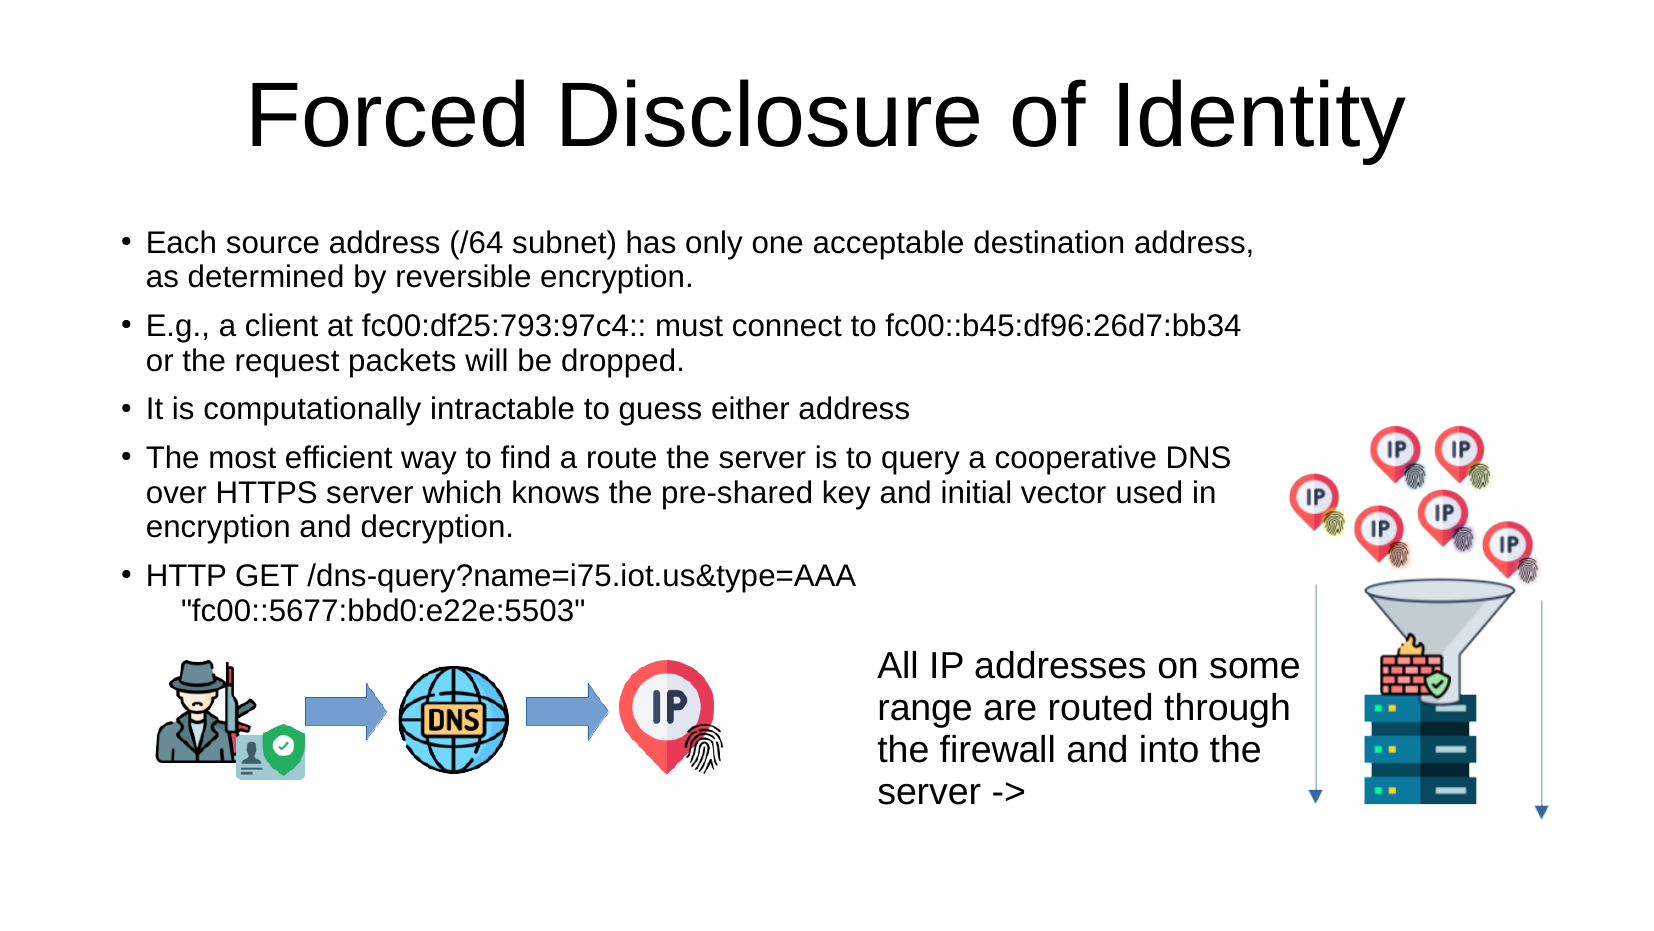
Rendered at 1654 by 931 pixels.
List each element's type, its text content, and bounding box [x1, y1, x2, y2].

picture [106, 637, 826, 818]
list Each source address (/64 subnet) has only one acceptable destination address, as determined by reversible encryption. E.g., a client at fc00:df25:793:97c4:: must connect to fc00::b45:df96:26d7:bb34 or the request packets will be dropped. It is computationally intractable to guess either address The most efficient way to find a route the server is to query a cooperative DNS over HTTPS server which knows the pre-shared key and initial vector used in encryption and decryption. HTTP GET /dns-query?name=i75.iot.us&type=AAA "fc00::5677:bbd0:e22e:5503" [112, 225, 1276, 638]
title Forced Disclosure of Identity [82, 37, 1571, 193]
text_box All IP addresses on some range are routed through the firewall and into the server -> [862, 637, 1351, 826]
picture [1235, 375, 1654, 863]
